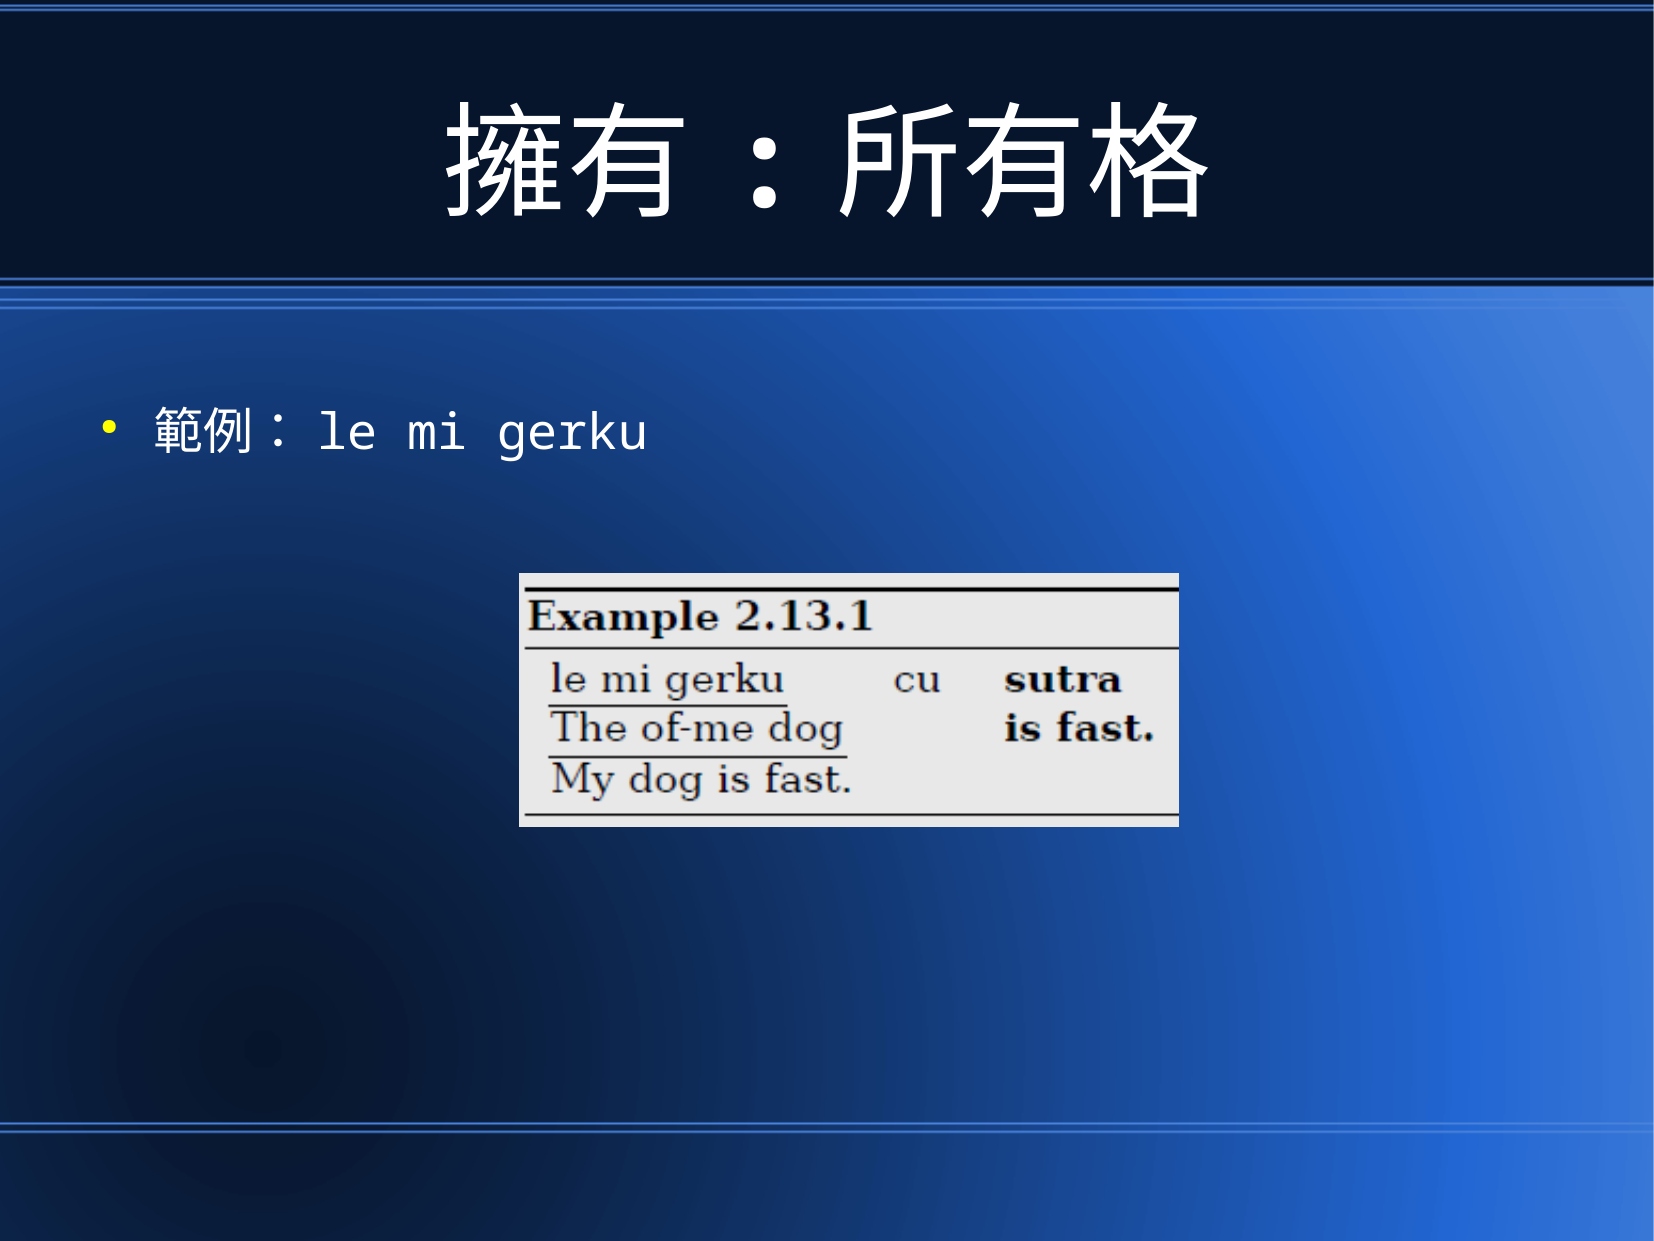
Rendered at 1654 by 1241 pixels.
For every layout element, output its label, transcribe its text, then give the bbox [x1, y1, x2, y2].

list 範例：le mi gerku [82, 355, 1571, 1241]
title 擁有:所有格 [82, 49, 1571, 257]
picture [0, 0, 1654, 1241]
picture [519, 573, 1179, 827]
